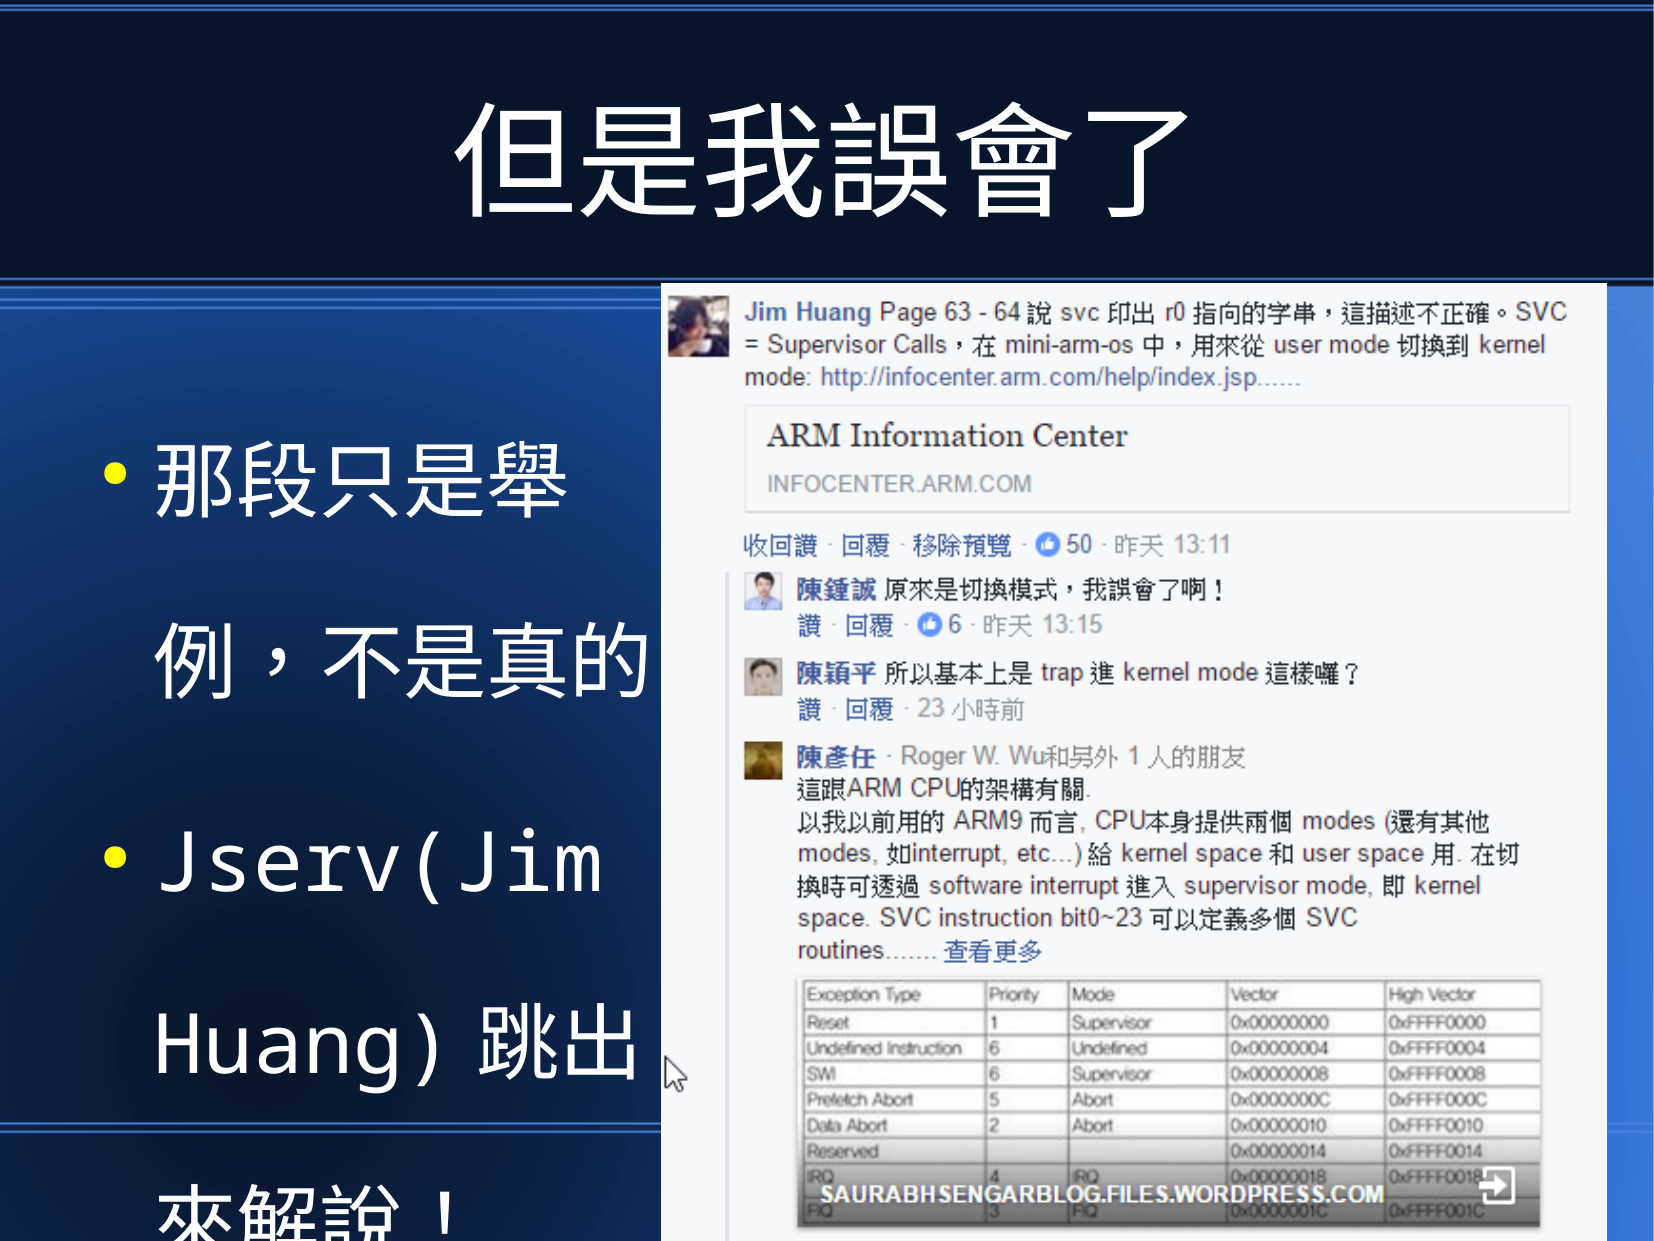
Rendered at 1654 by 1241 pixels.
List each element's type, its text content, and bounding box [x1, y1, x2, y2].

list 那段只是舉例，不是真的 Jserv(Jim Huang)跳出來解說！ [82, 355, 661, 1241]
picture [0, 0, 1654, 1241]
title 但是我誤會了 [82, 49, 1571, 257]
